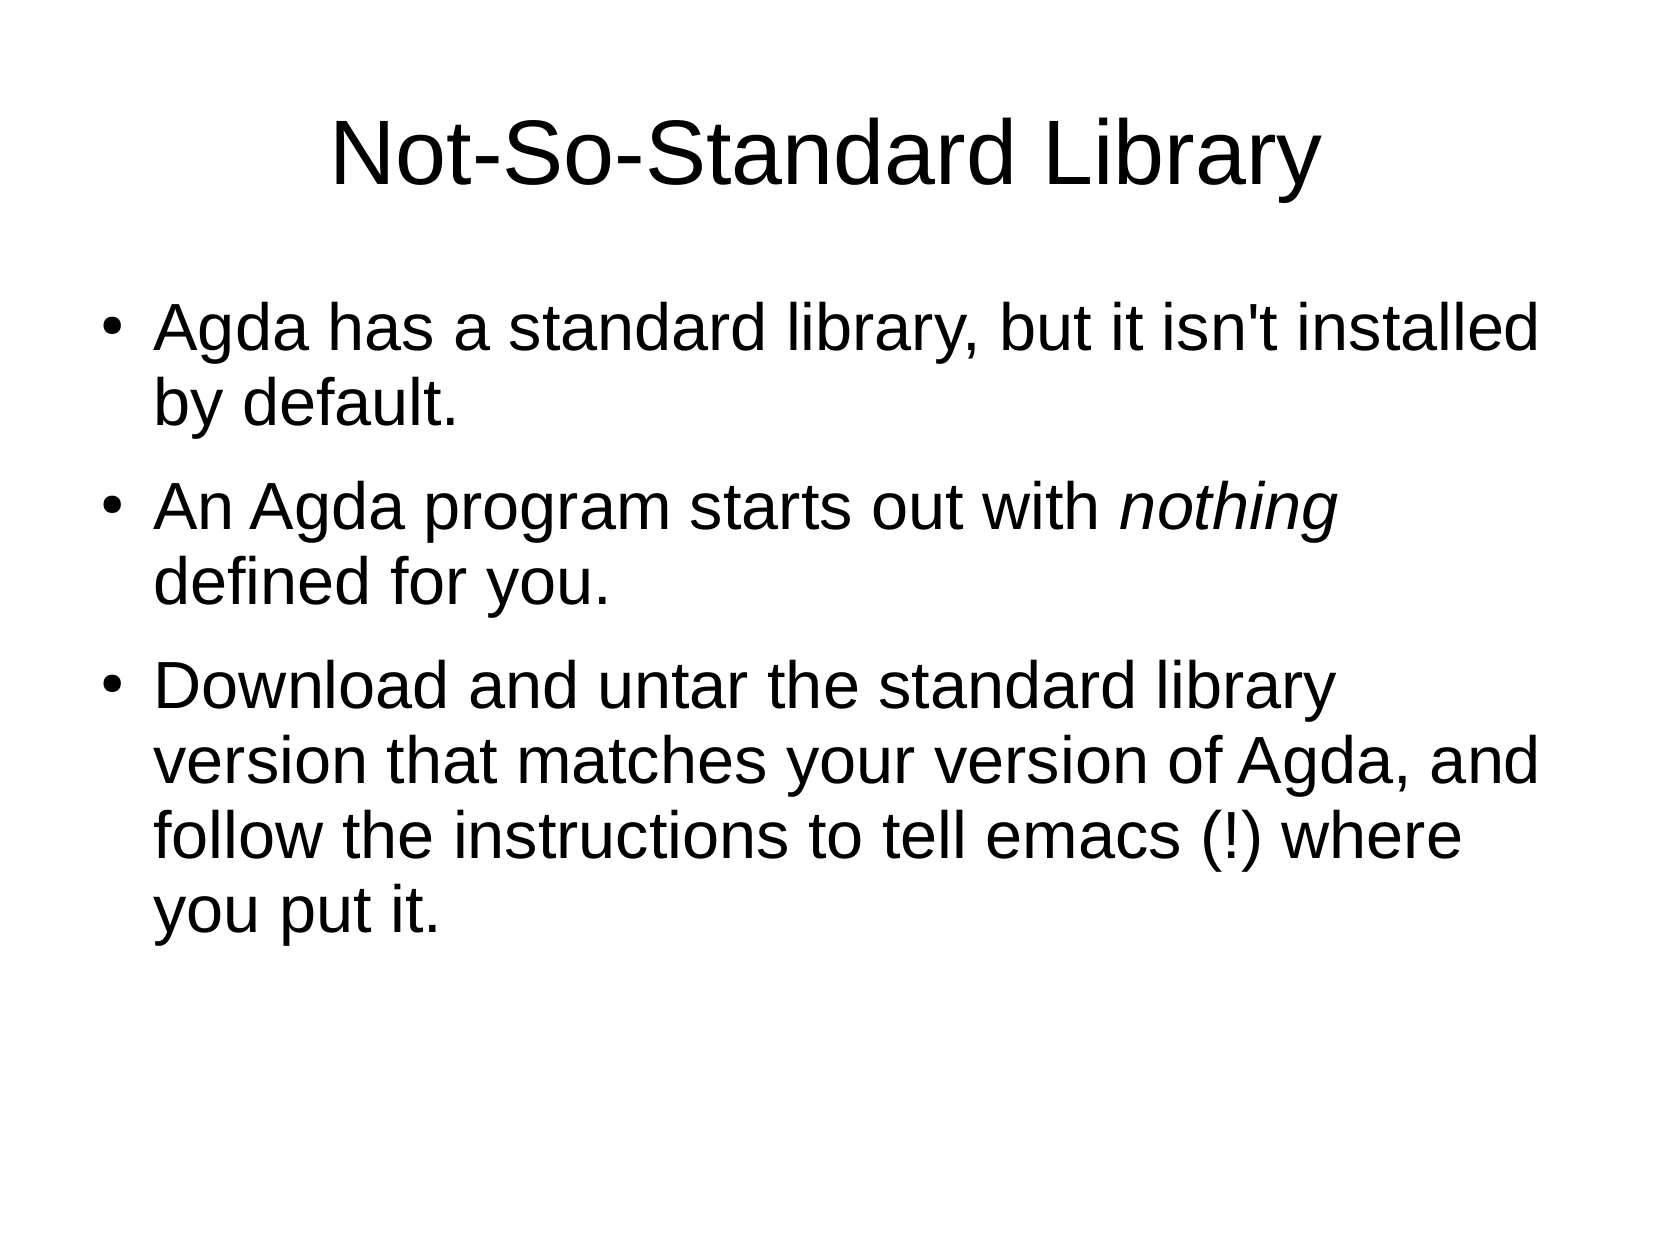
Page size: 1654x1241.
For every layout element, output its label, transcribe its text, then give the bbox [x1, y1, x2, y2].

list Agda has a standard library, but it isn't installed by default. An Agda program starts out with nothing defined for you. Download and untar the standard library version that matches your version of Agda, and follow the instructions to tell emacs (!) where you put it. [82, 290, 1571, 1109]
title Not-So-Standard Library [82, 49, 1571, 257]
